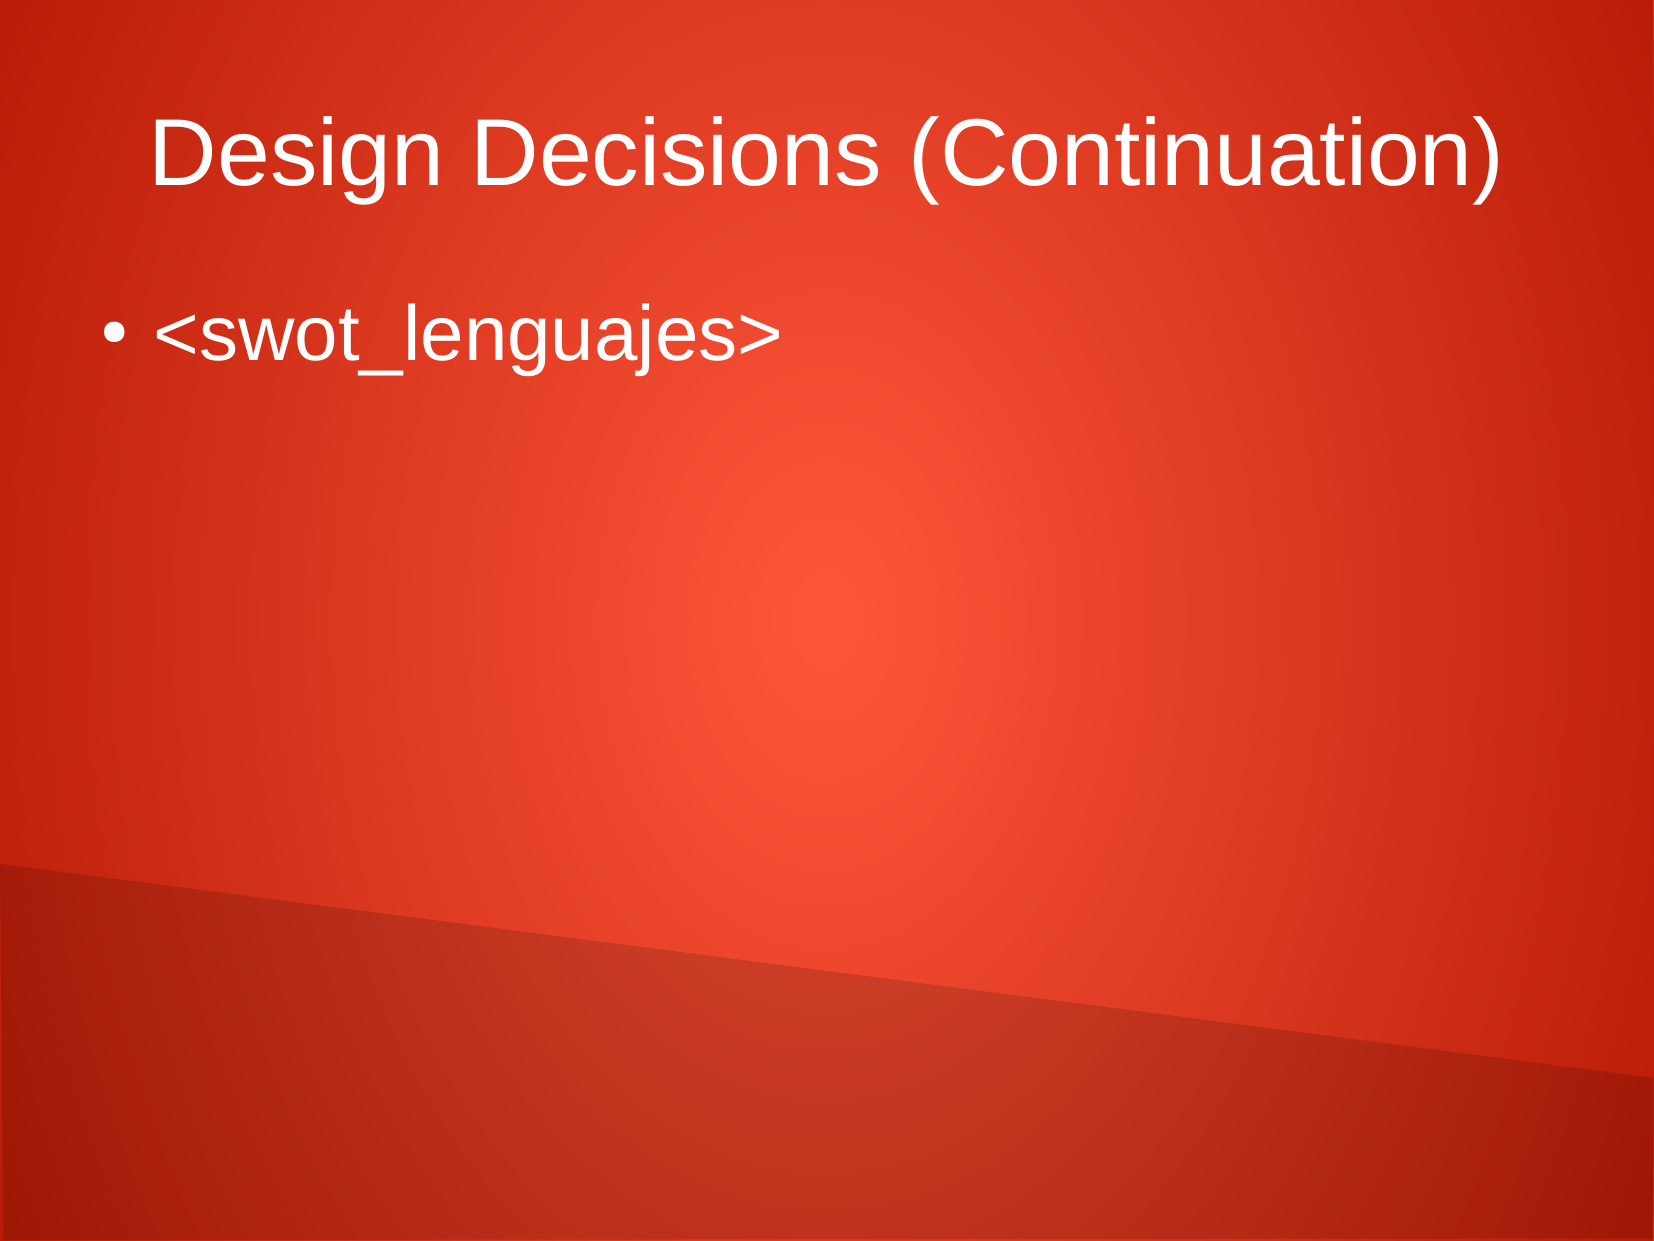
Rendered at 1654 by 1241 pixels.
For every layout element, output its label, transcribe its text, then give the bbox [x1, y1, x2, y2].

list <swot_lenguajes> [82, 290, 1571, 1010]
title Design Decisions (Continuation) [82, 49, 1571, 257]
